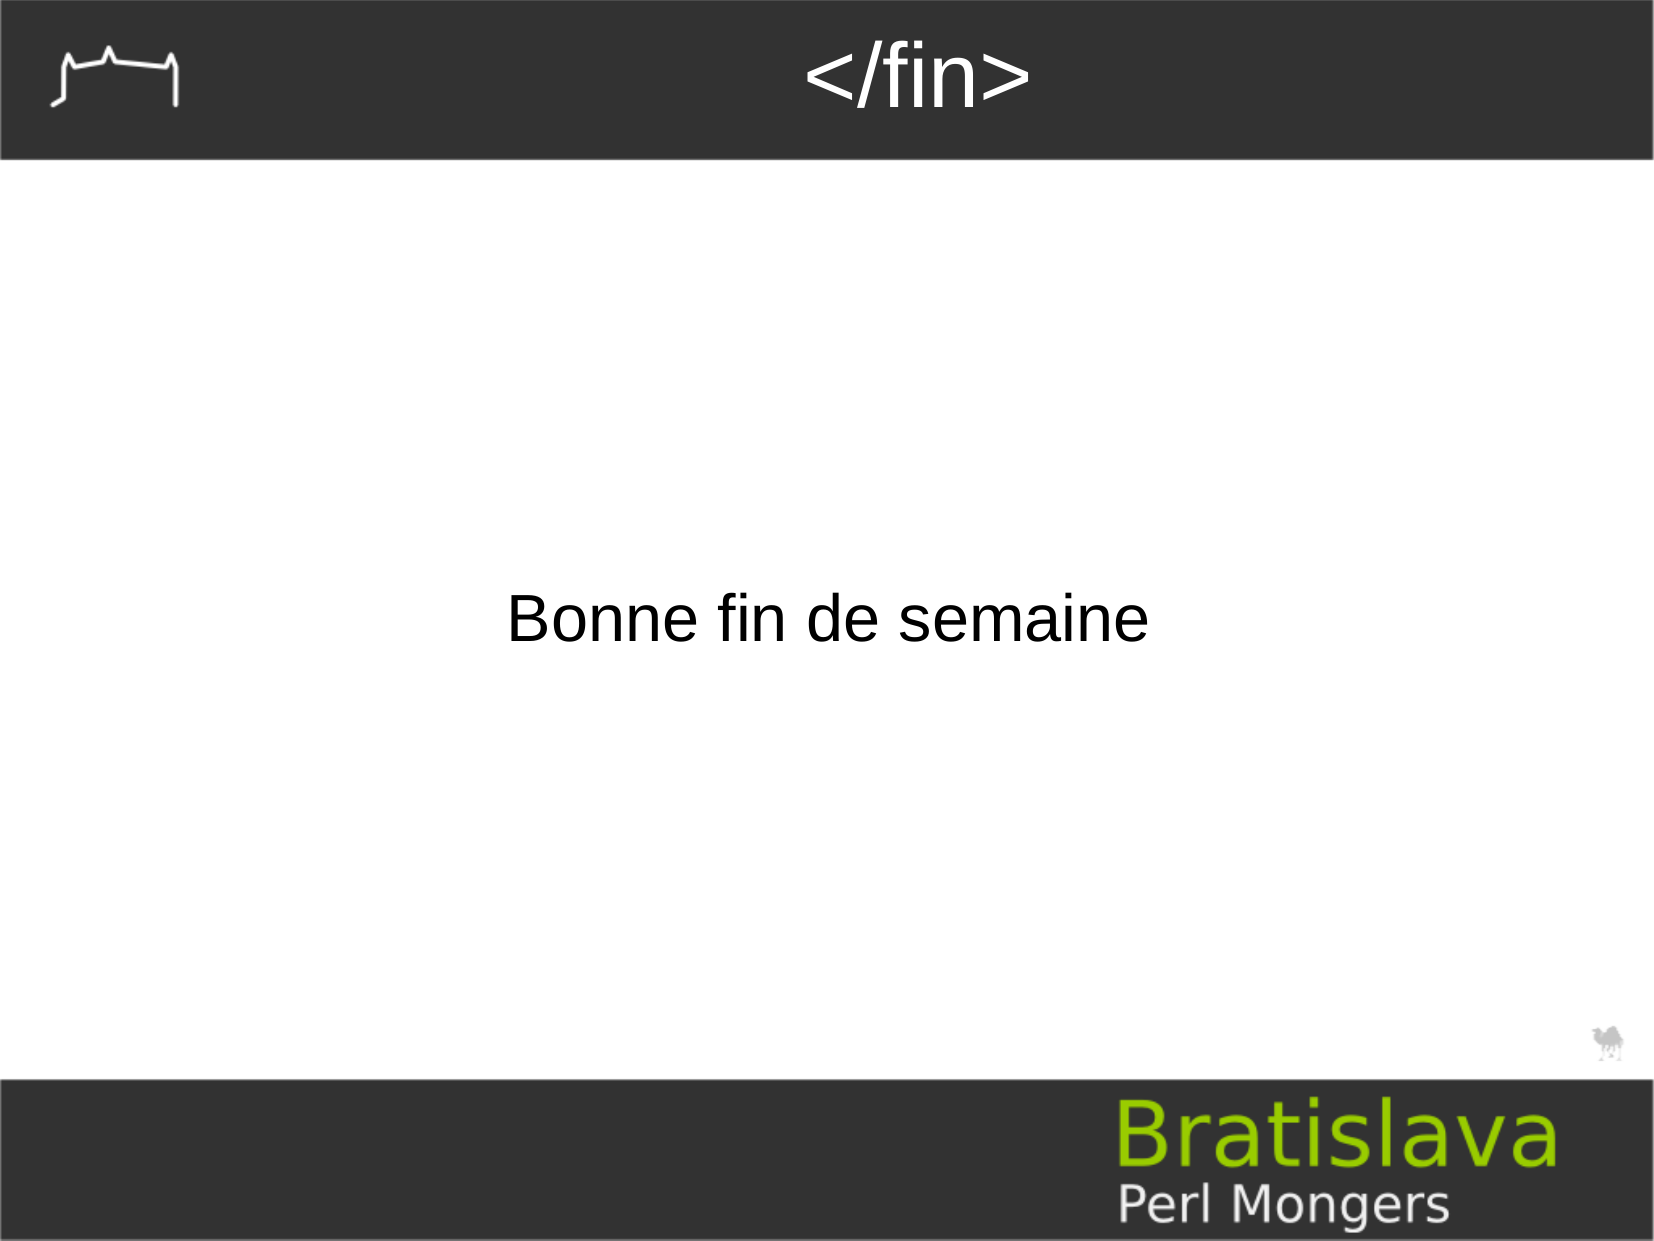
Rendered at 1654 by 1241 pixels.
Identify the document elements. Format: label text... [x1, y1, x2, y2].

picture [0, 0, 1654, 1241]
title </fin> [193, 24, 1645, 128]
subtitle Bonne fin de semaine [82, 187, 1576, 1051]
